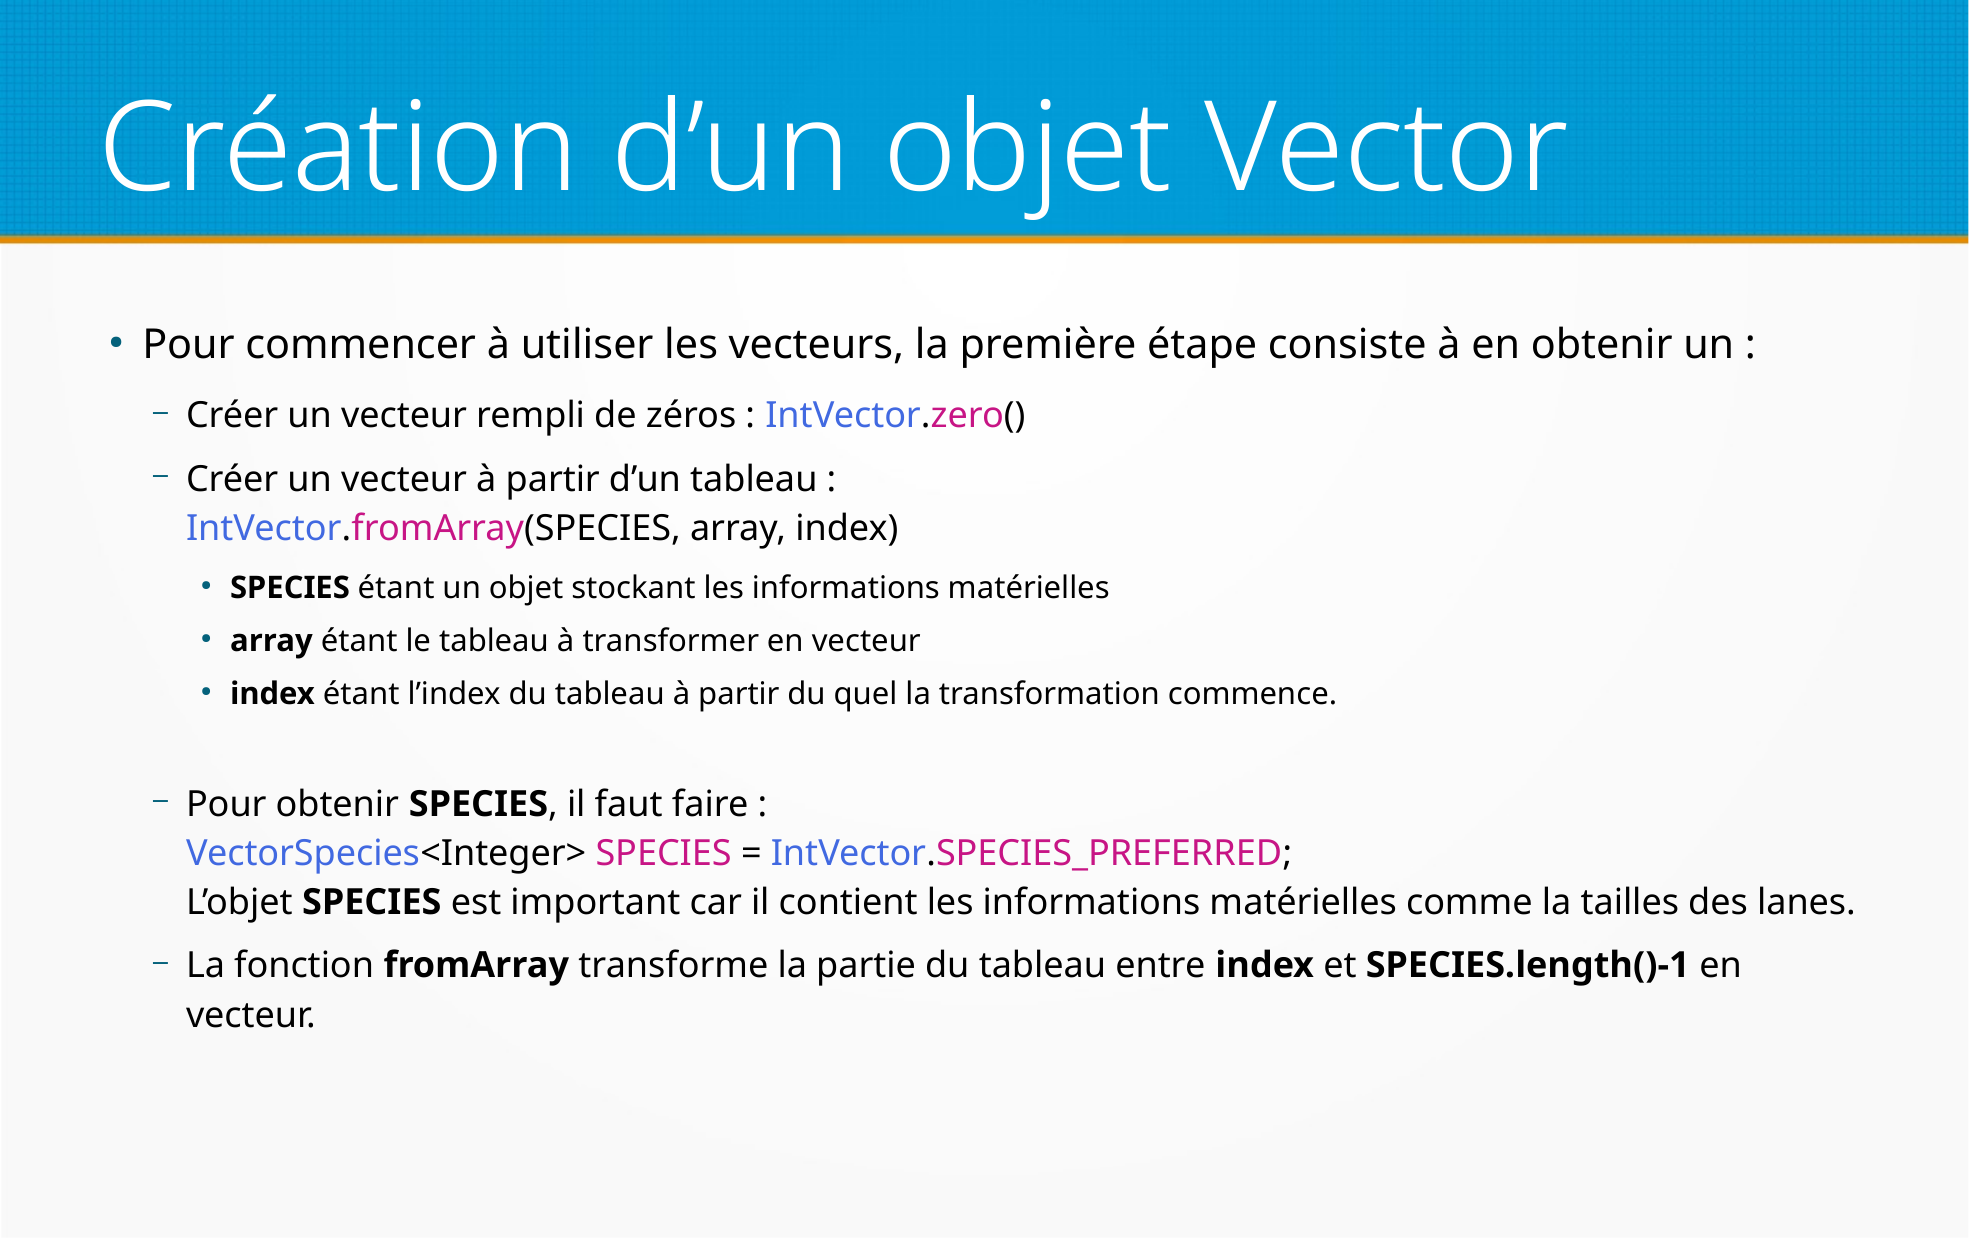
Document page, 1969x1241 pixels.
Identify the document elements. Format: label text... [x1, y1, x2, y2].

title Création d’un objet Vector [98, 19, 1870, 227]
picture [0, 233, 1969, 1241]
list Pour commencer à utiliser les vecteurs, la première étape consiste à en obtenir un : Créer un vecteur rempli de zéros : IntVector.zero() Créer un vecteur à partir d’un tableau : IntVector.fromArray(SPECIES, array, index) SPECIES étant un objet stockant les informations matérielles array étant le tableau à transformer en vecteur index étant l’index du tableau à partir du quel la transformation commence. Pour obtenir SPECIES, il faut faire : VectorSpecies<Integer> SPECIES = IntVector.SPECIES_PREFERRED; L’objet SPECIES est important car il contient les informations matérielles comme la tailles des lanes. La fonction fromArray transforme la partie du tableau entre index et SPECIES.length()-1 en vecteur. [98, 315, 1861, 1081]
